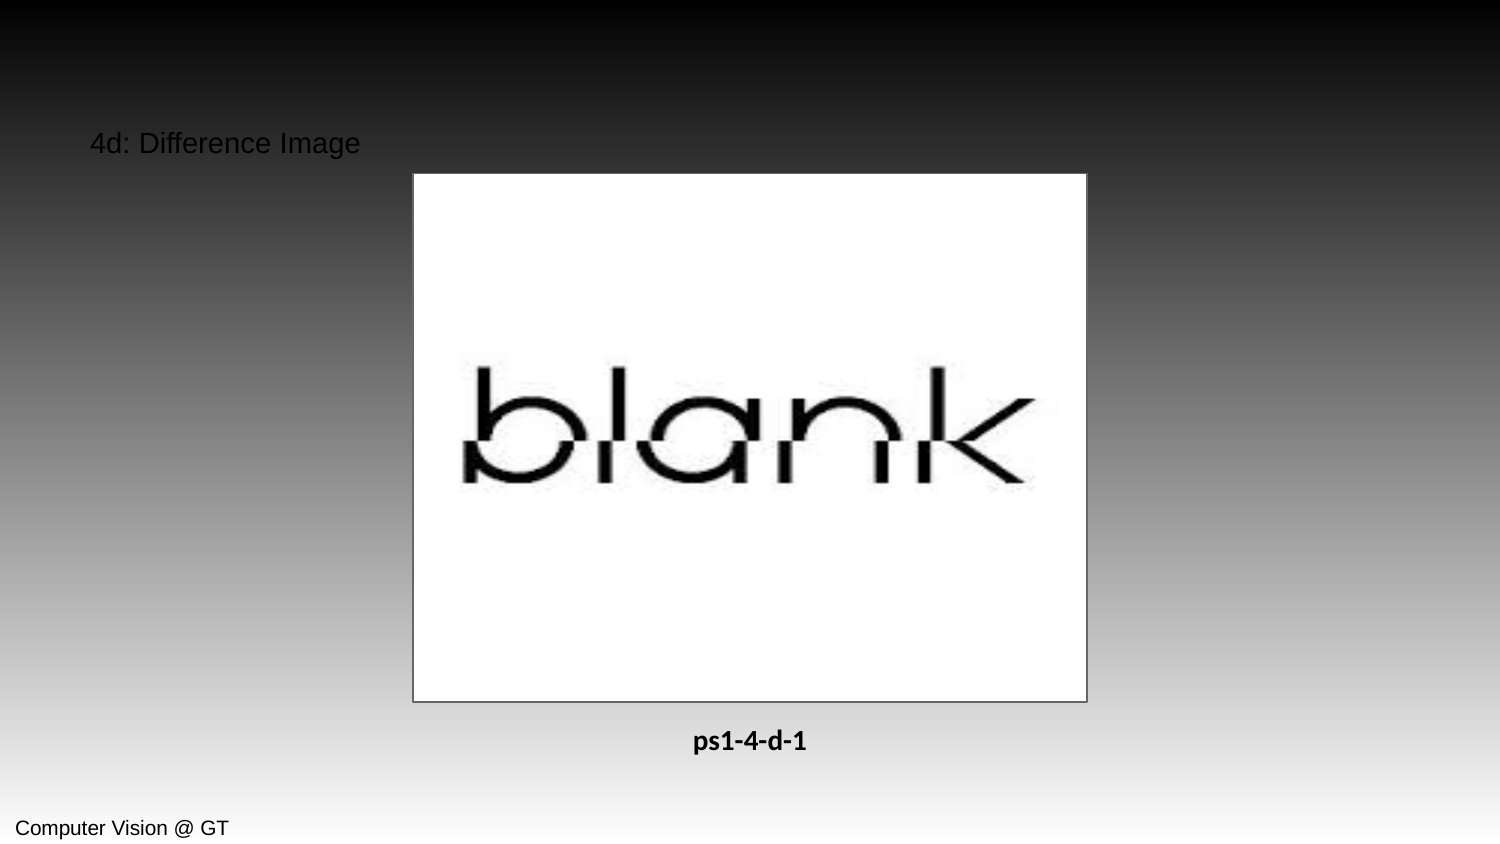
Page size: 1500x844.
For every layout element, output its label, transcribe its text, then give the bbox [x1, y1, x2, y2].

picture [413, 174, 1087, 701]
title 4d: Difference Image [75, 33, 1425, 175]
text_box Computer Vision @ GT [0, 811, 422, 844]
text_box ps1-4-d-1 [413, 701, 1087, 784]
